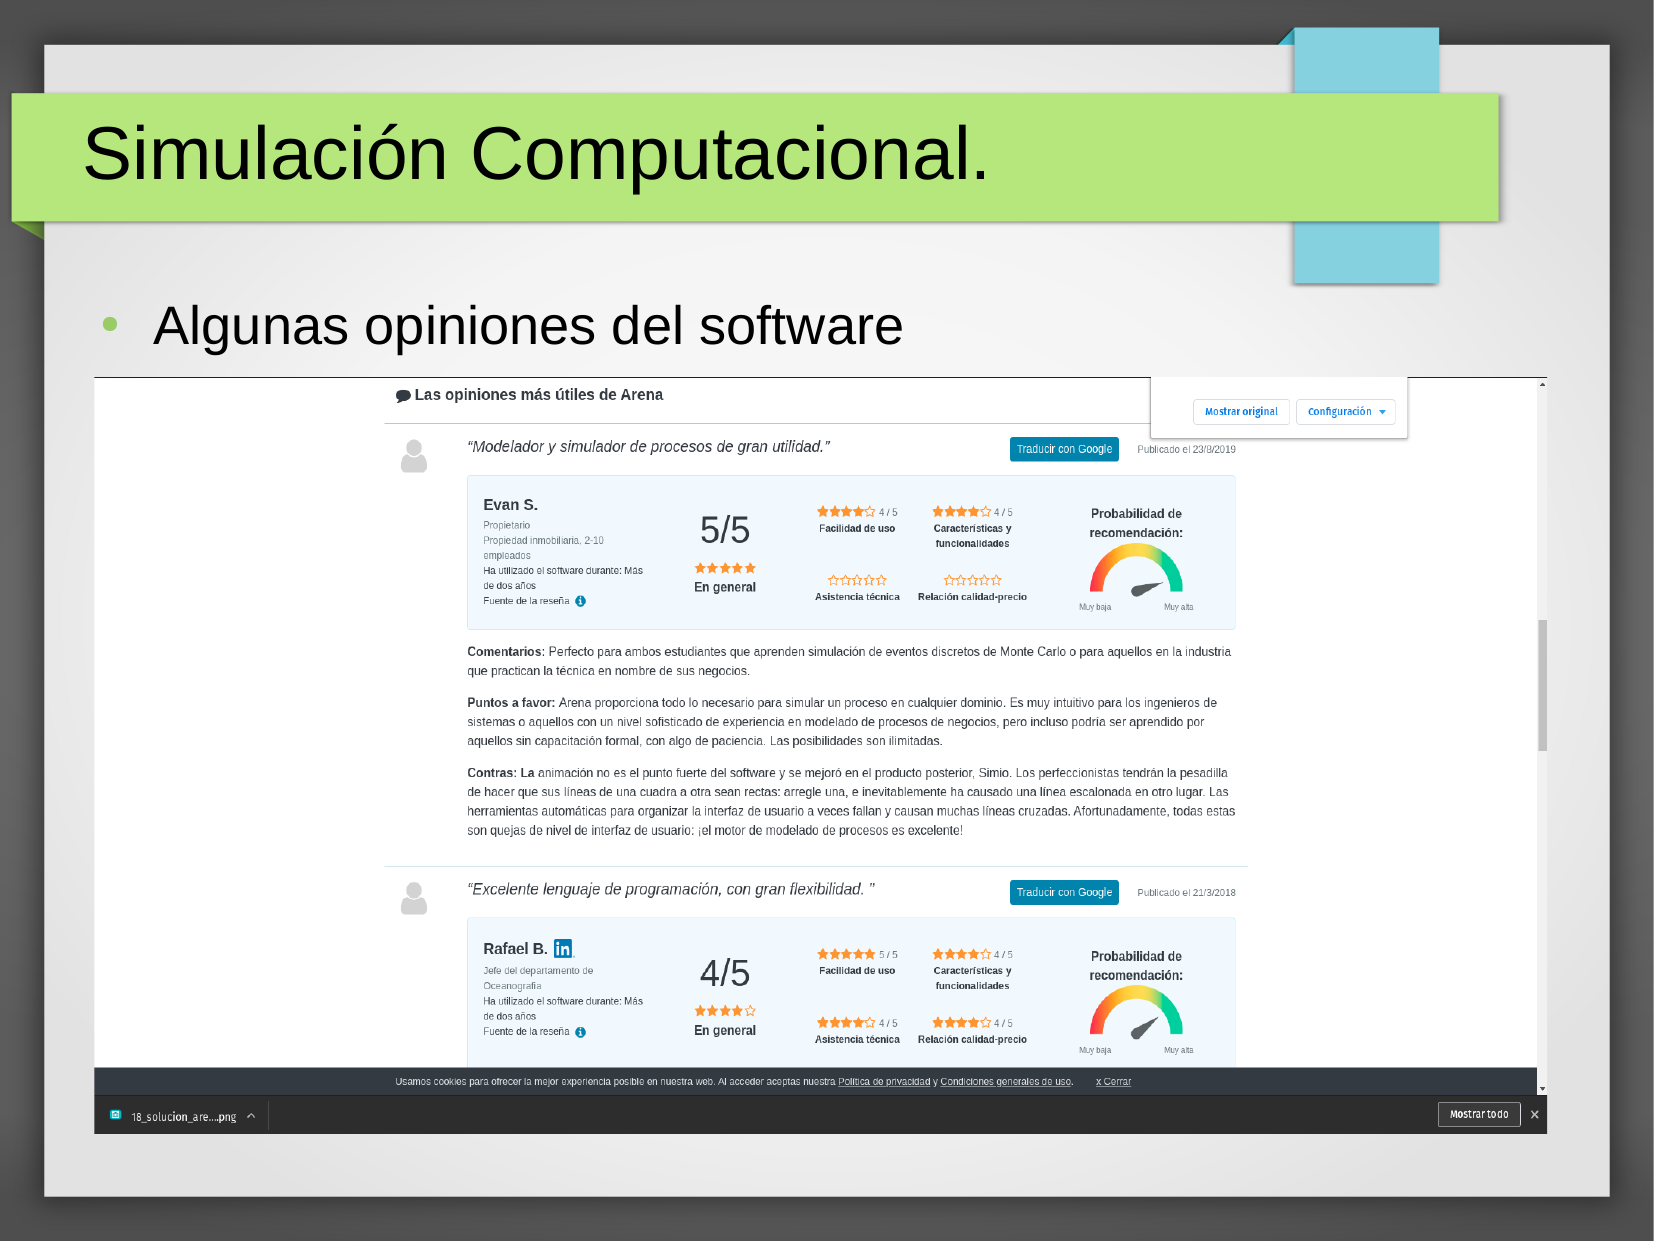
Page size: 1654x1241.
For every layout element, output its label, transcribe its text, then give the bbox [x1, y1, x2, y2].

list Algunas opiniones del software [82, 295, 1571, 1015]
picture [0, 0, 1654, 1241]
title Simulación Computacional. [82, 94, 1264, 213]
